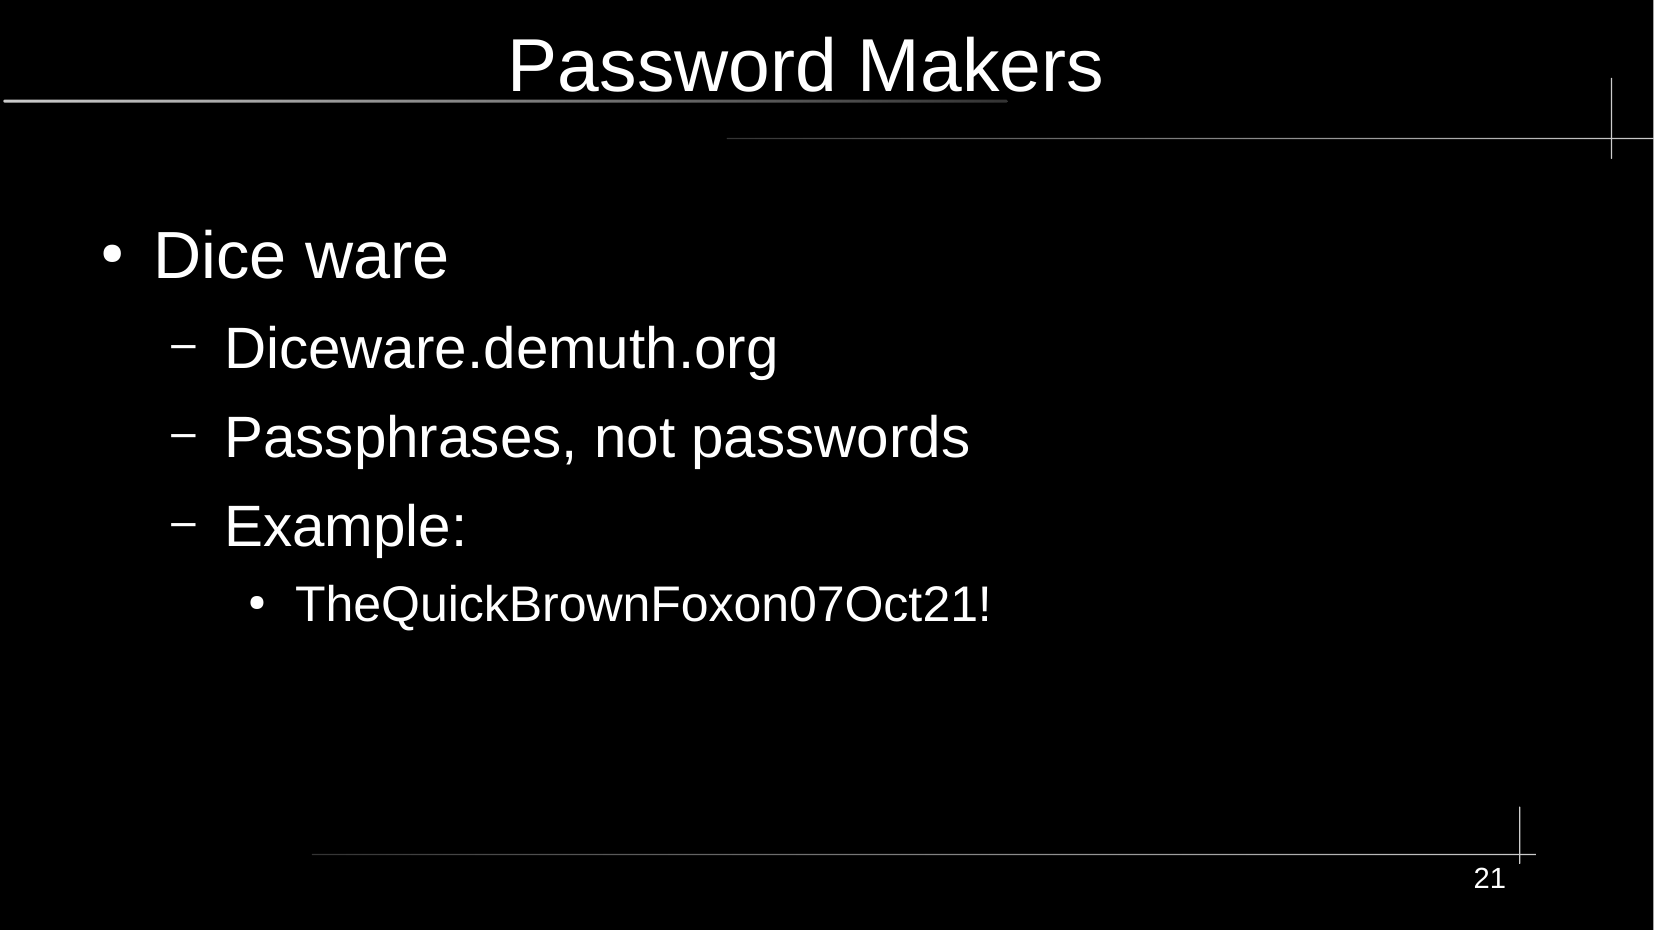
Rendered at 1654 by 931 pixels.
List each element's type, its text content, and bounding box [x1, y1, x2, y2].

title Password Makers [23, 11, 1589, 119]
list Dice ware Diceware.demuth.org Passphrases, not passwords Example: TheQuickBrownFoxon07Oct21! [82, 217, 1571, 758]
